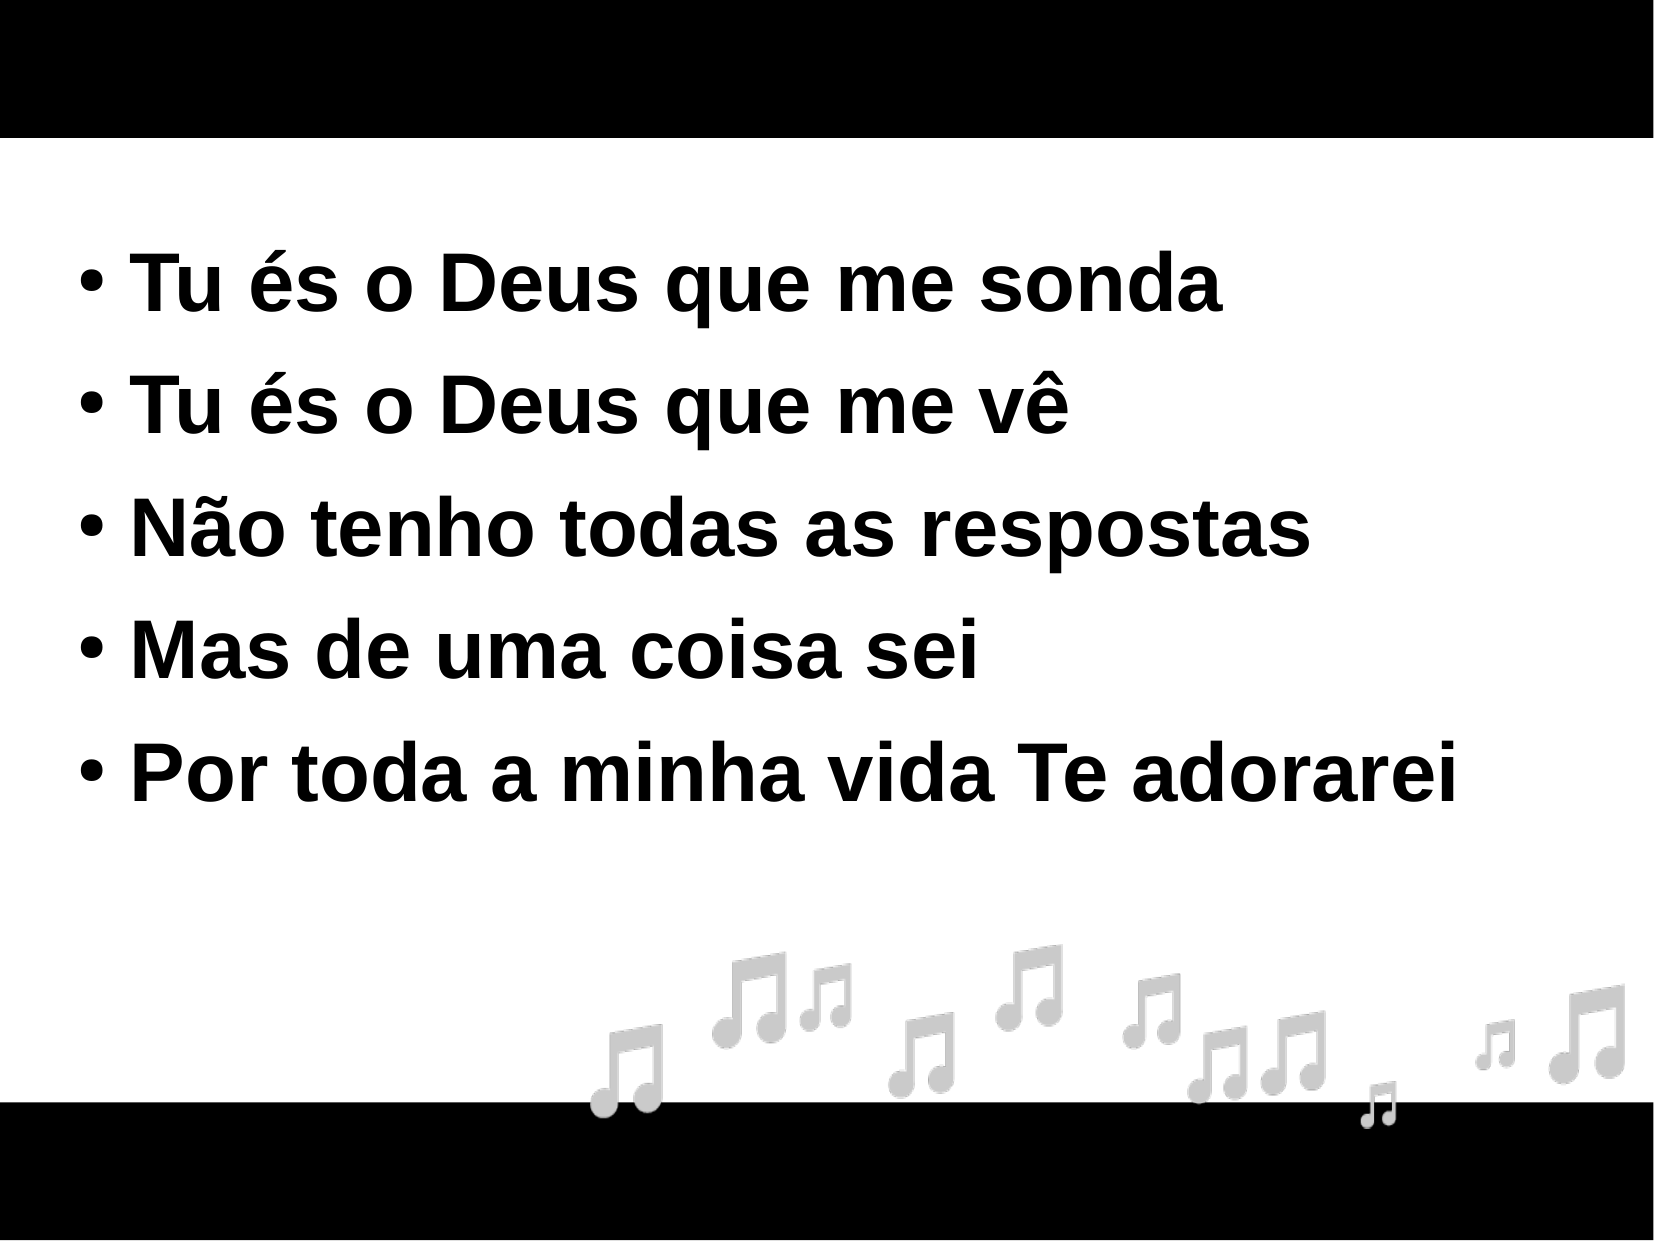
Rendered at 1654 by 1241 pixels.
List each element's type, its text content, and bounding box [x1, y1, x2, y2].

list Tu és o Deus que me sonda Tu és o Deus que me vê Não tenho todas as respostas Mas de uma coisa sei Por toda a minha vida Te adorarei [59, 236, 1595, 1024]
